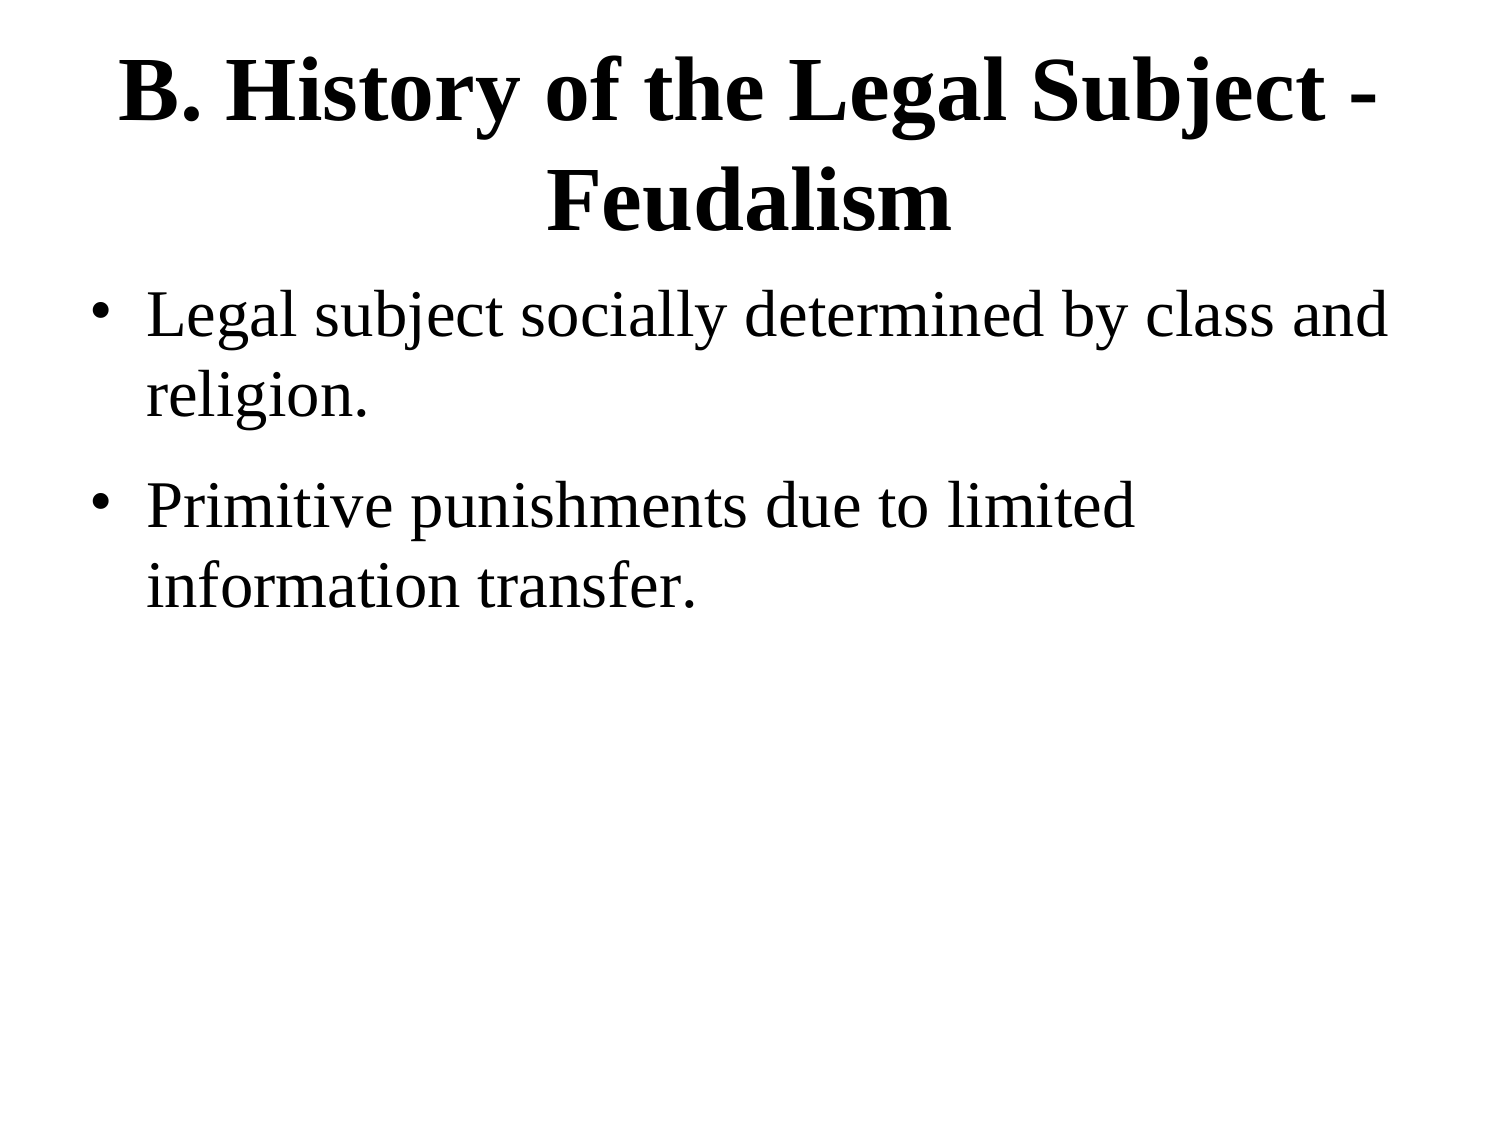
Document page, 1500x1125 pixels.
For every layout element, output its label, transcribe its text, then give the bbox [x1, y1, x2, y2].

list Legal subject socially determined by class and religion. Primitive punishments due to limited information transfer. [75, 262, 1426, 1005]
title B. History of the Legal Subject - Feudalism [75, 45, 1426, 233]
